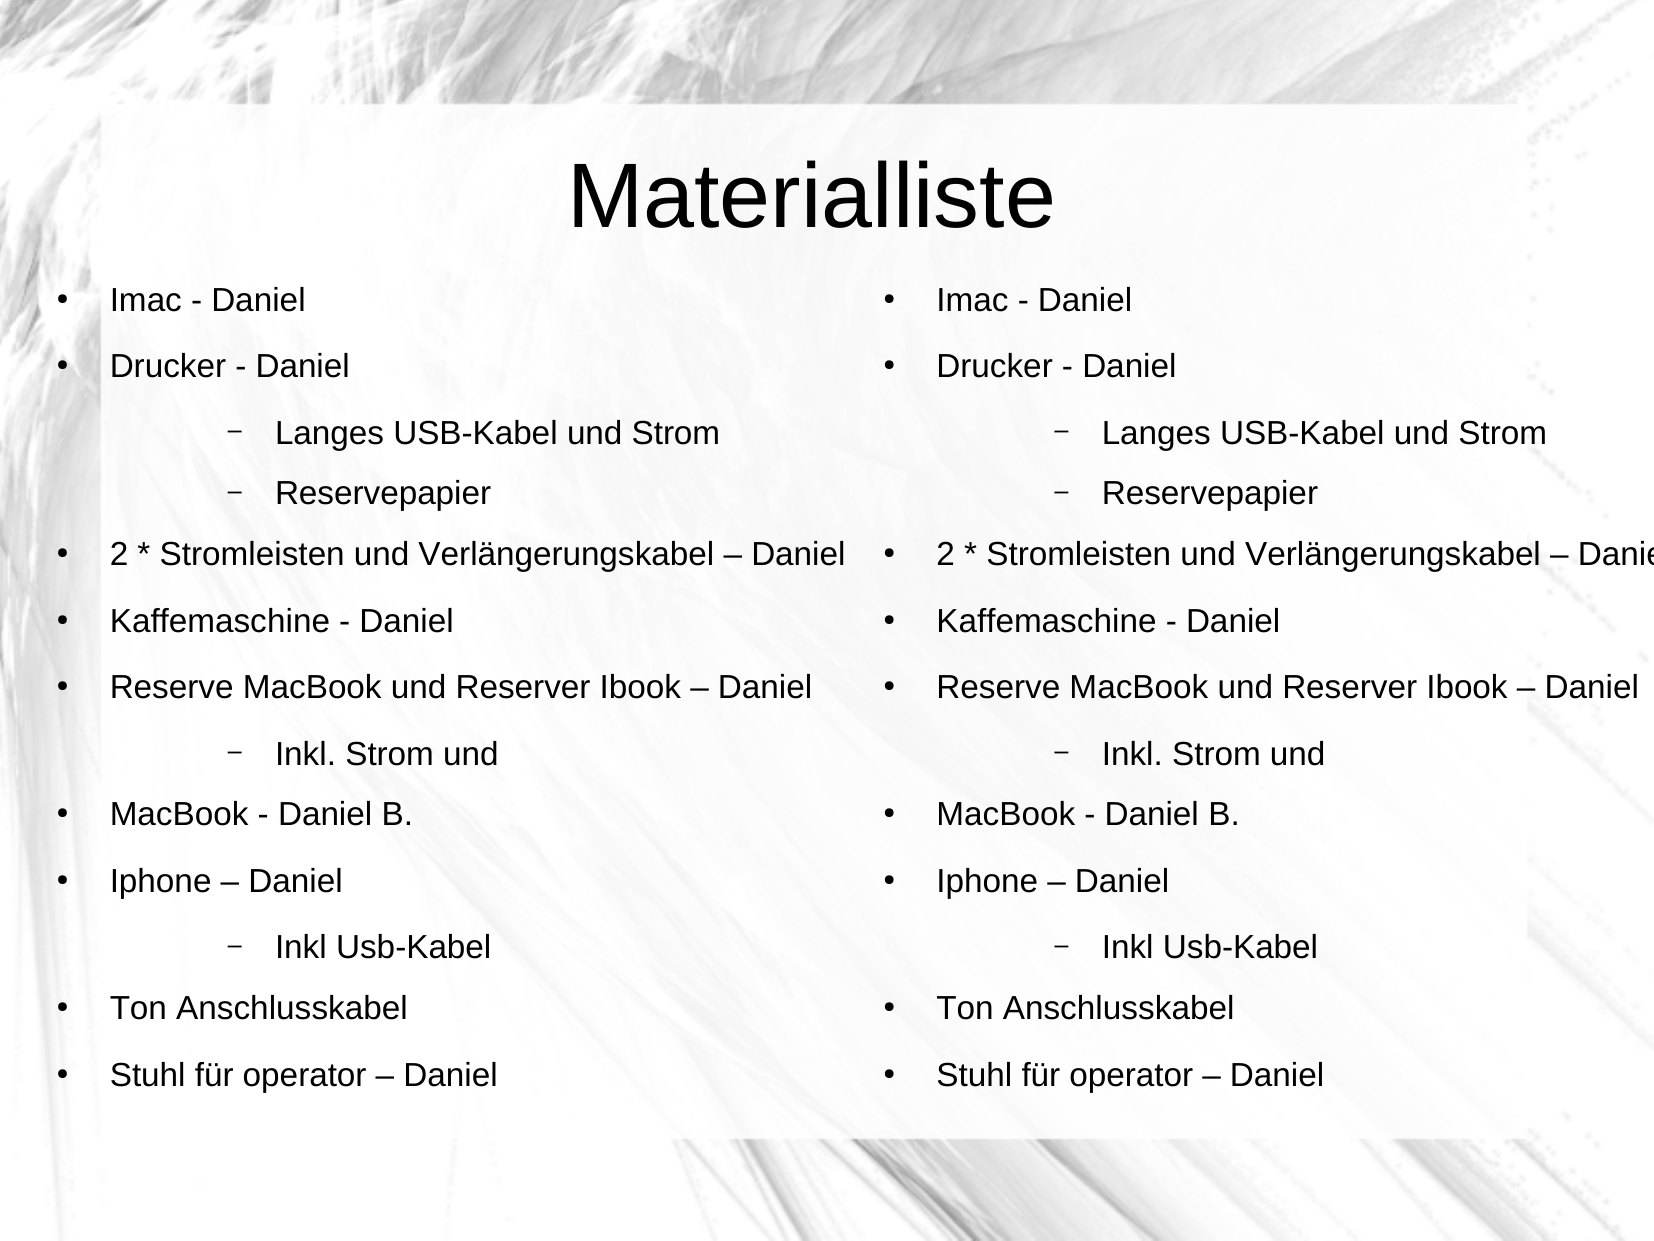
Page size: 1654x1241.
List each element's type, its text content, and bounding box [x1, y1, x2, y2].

list Imac - Daniel Drucker - Daniel Langes USB-Kabel und Strom Reservepapier 2 * Stromleisten und Verlängerungskabel – Daniel Kaffemaschine - Daniel Reserve MacBook und Reserver Ibook – Daniel Inkl. Strom und MacBook - Daniel B. Iphone – Daniel Inkl Usb-Kabel Ton Anschlusskabel Stuhl für operator – Daniel [865, 281, 1654, 1110]
picture [0, 0, 1654, 1241]
title Materialliste [118, 119, 1506, 273]
list Imac - Daniel Drucker - Daniel Langes USB-Kabel und Strom Reservepapier 2 * Stromleisten und Verlängerungskabel – Daniel Kaffemaschine - Daniel Reserve MacBook und Reserver Ibook – Daniel Inkl. Strom und MacBook - Daniel B. Iphone – Daniel Inkl Usb-Kabel Ton Anschlusskabel Stuhl für operator – Daniel [38, 281, 857, 1110]
